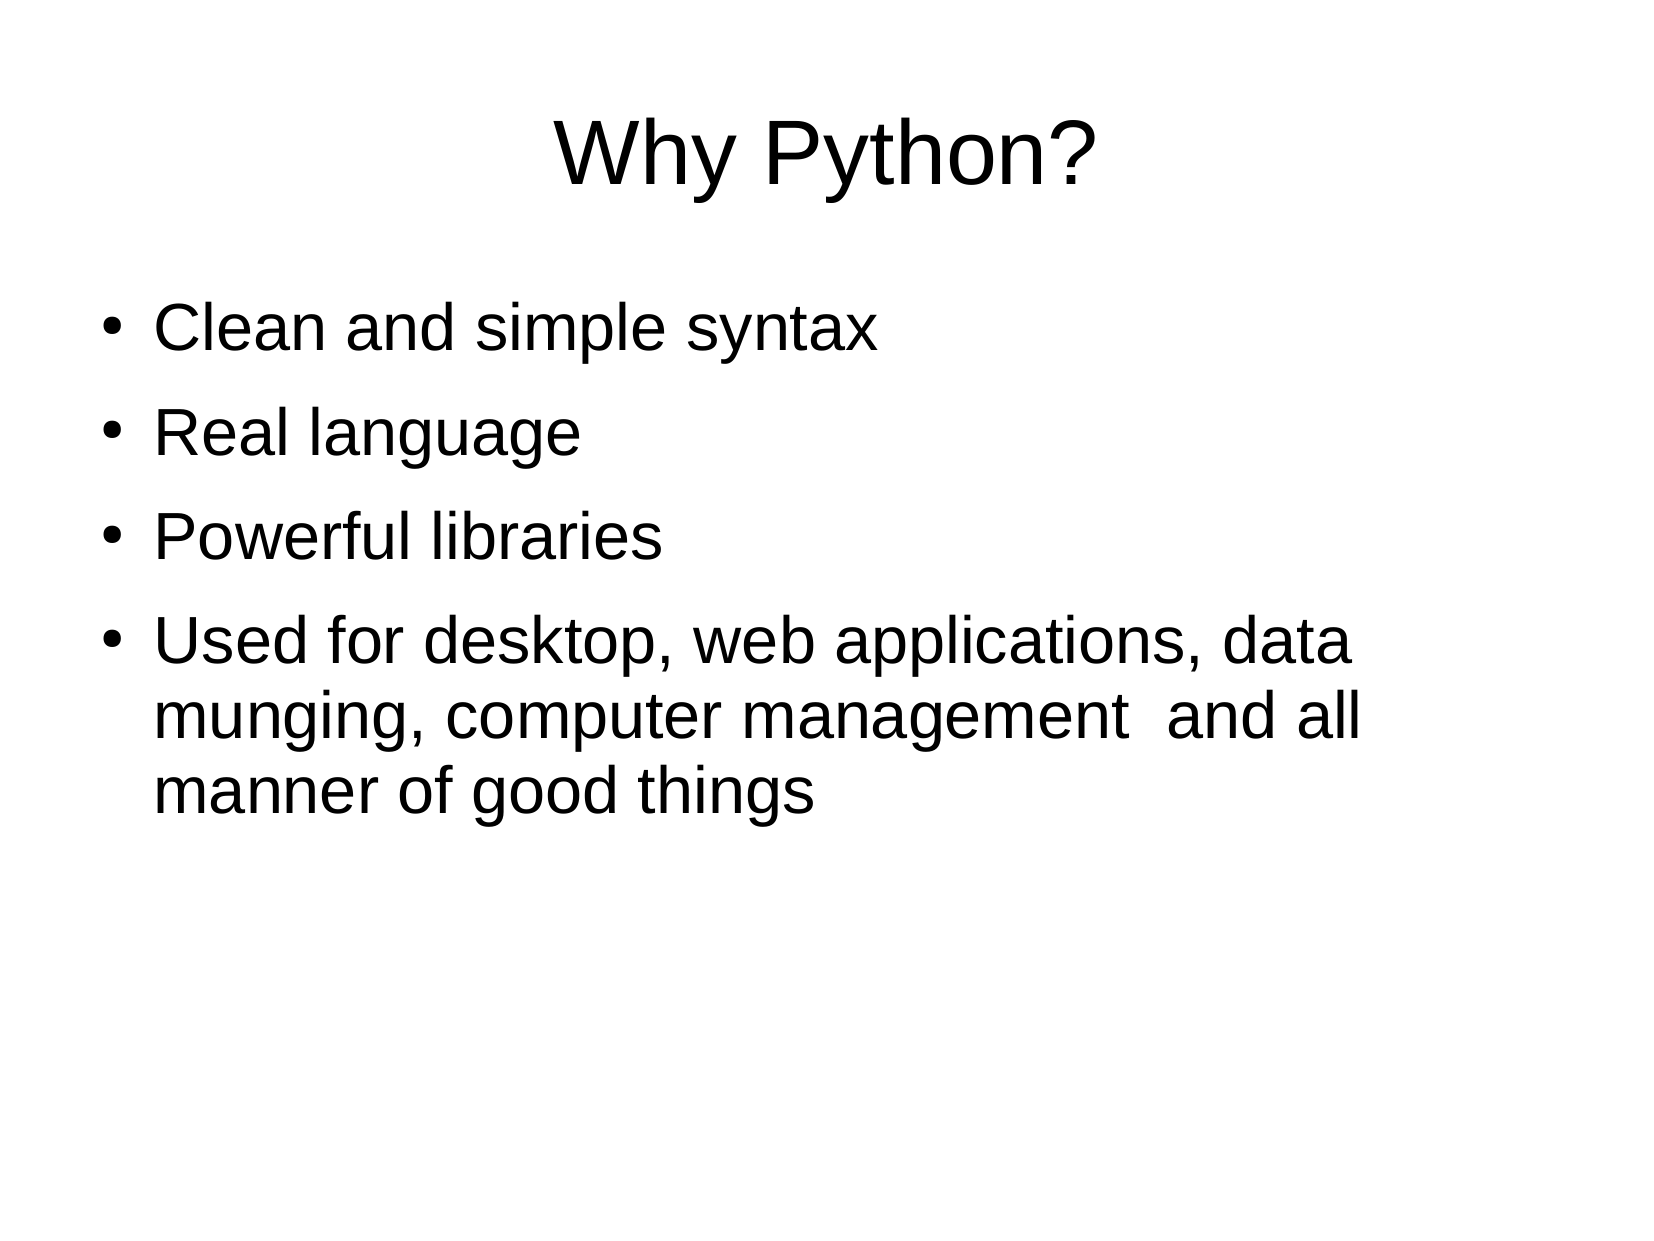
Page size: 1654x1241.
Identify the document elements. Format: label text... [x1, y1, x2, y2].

title Why Python? [82, 49, 1571, 257]
list Clean and simple syntax Real language Powerful libraries Used for desktop, web applications, data munging, computer management and all manner of good things [82, 290, 1571, 1109]
